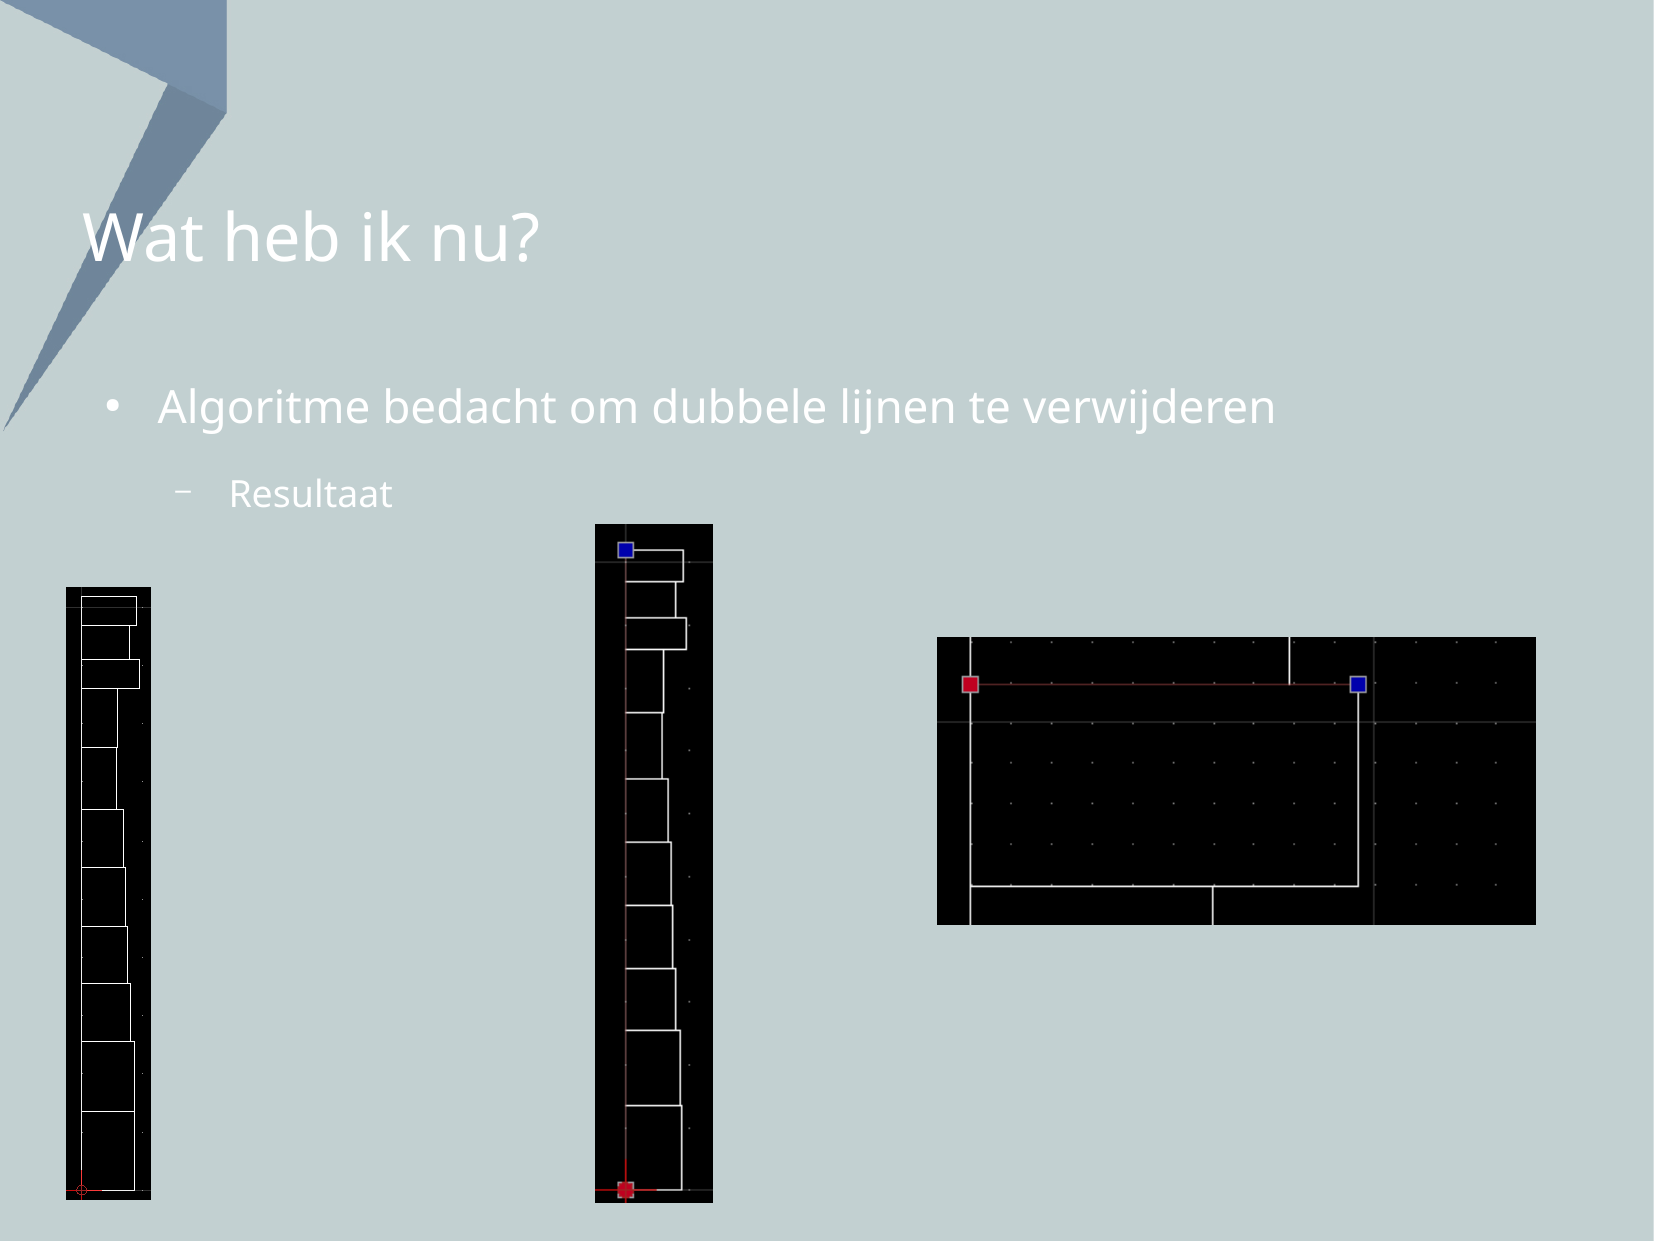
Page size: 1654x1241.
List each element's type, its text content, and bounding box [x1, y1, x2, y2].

title Wat heb ik nu? [82, 139, 1571, 332]
picture [0, 0, 1654, 1241]
list Algoritme bedacht om dubbele lijnen te verwijderen Resultaat [86, 375, 1576, 971]
